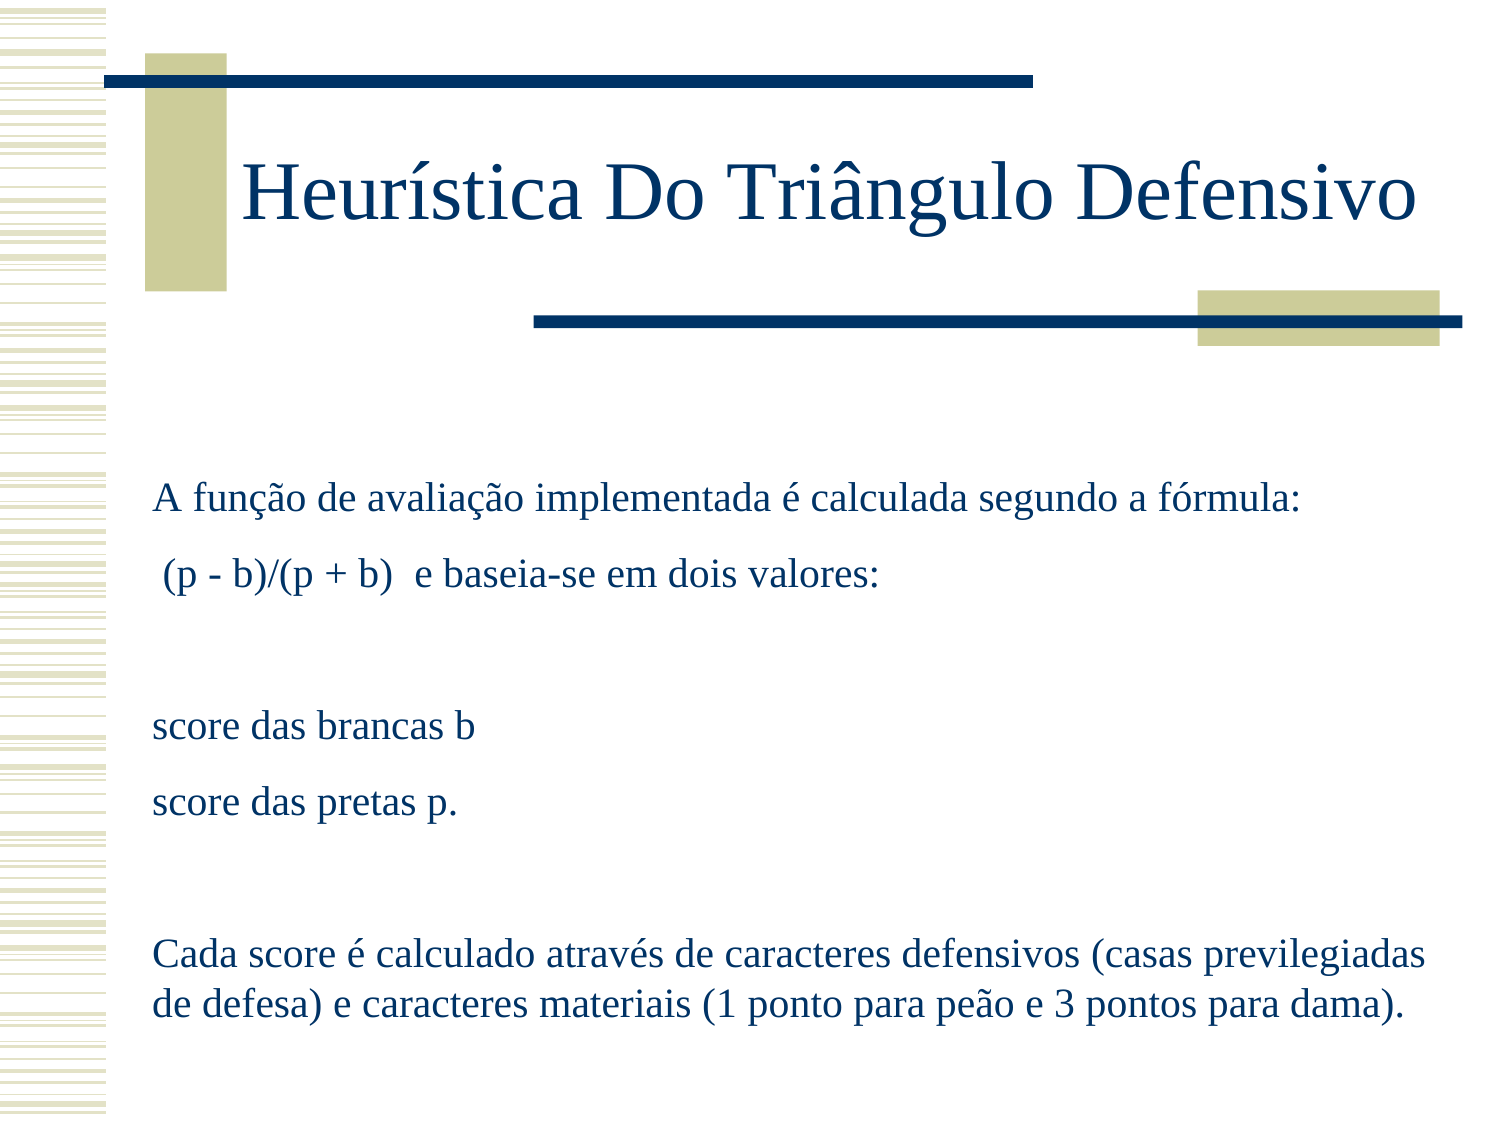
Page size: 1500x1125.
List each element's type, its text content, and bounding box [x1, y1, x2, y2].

title Heurística Do Triângulo Defensivo [225, 99, 1436, 288]
text_box A função de avaliação implementada é calculada segundo a fórmula: (p - b)/(p + b) e baseia-se em dois valores: score das brancas b score das pretas p. Cada score é calculado através de caracteres defensivos (casas previlegiadas de defesa) e caracteres materiais (1 ponto para peão e 3 pontos para dama). [137, 462, 1450, 1034]
